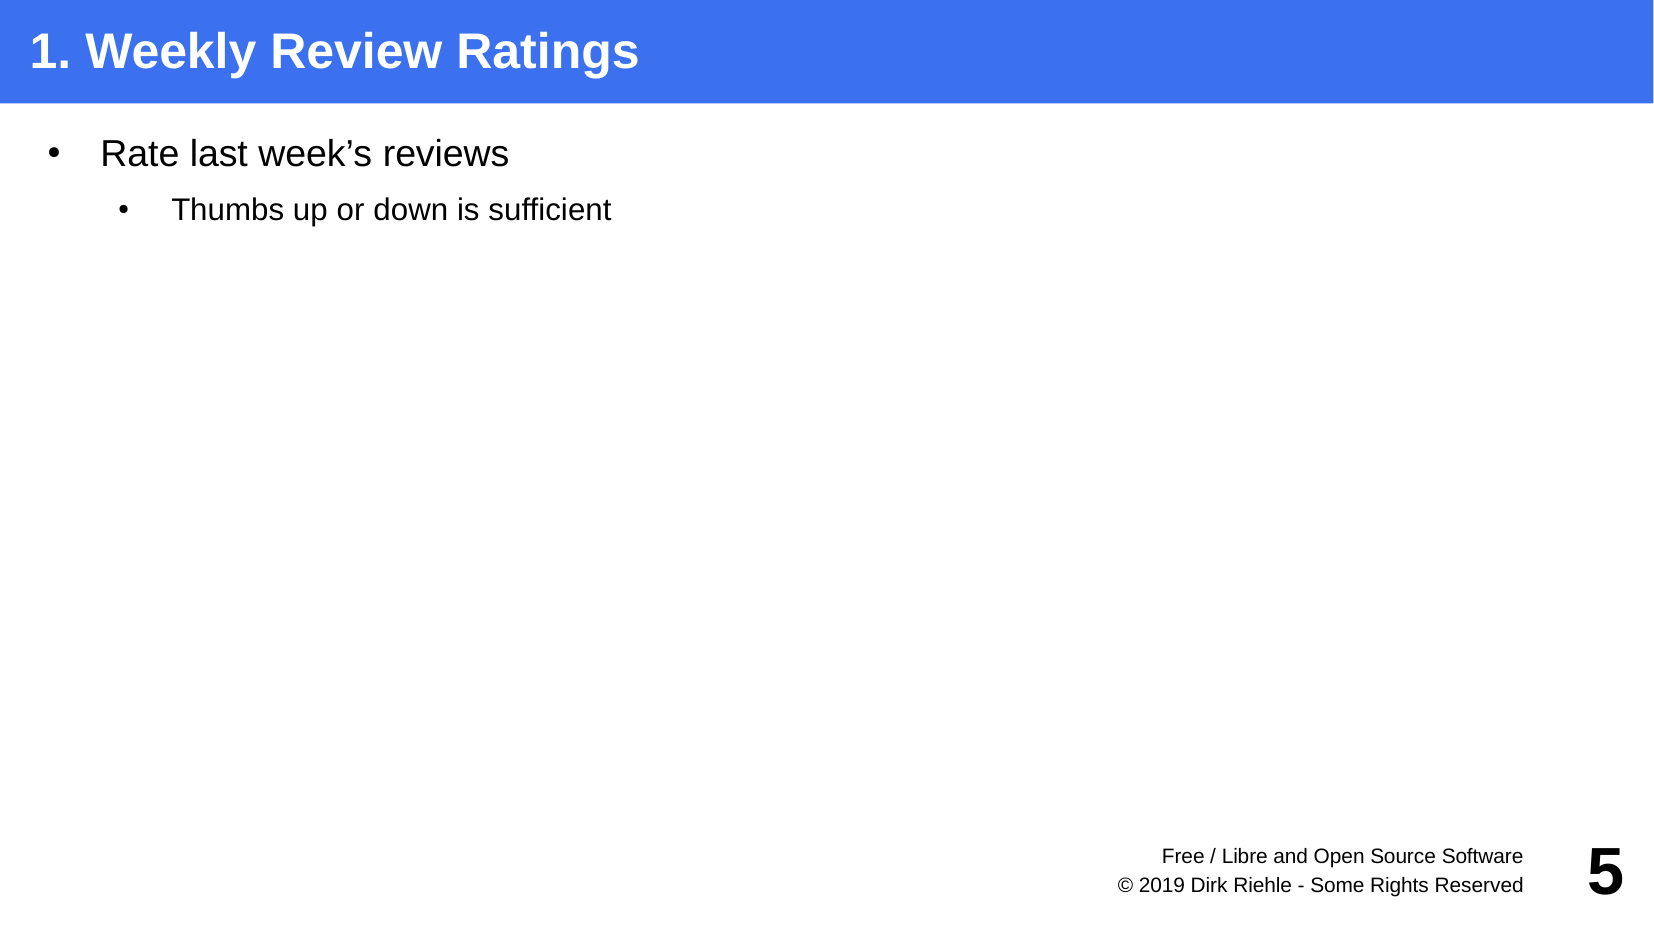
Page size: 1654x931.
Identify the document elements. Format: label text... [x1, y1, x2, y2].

title 1. Weekly Review Ratings [0, 0, 1654, 104]
list Rate last week’s reviews Thumbs up or down is sufficient [29, 132, 1625, 813]
